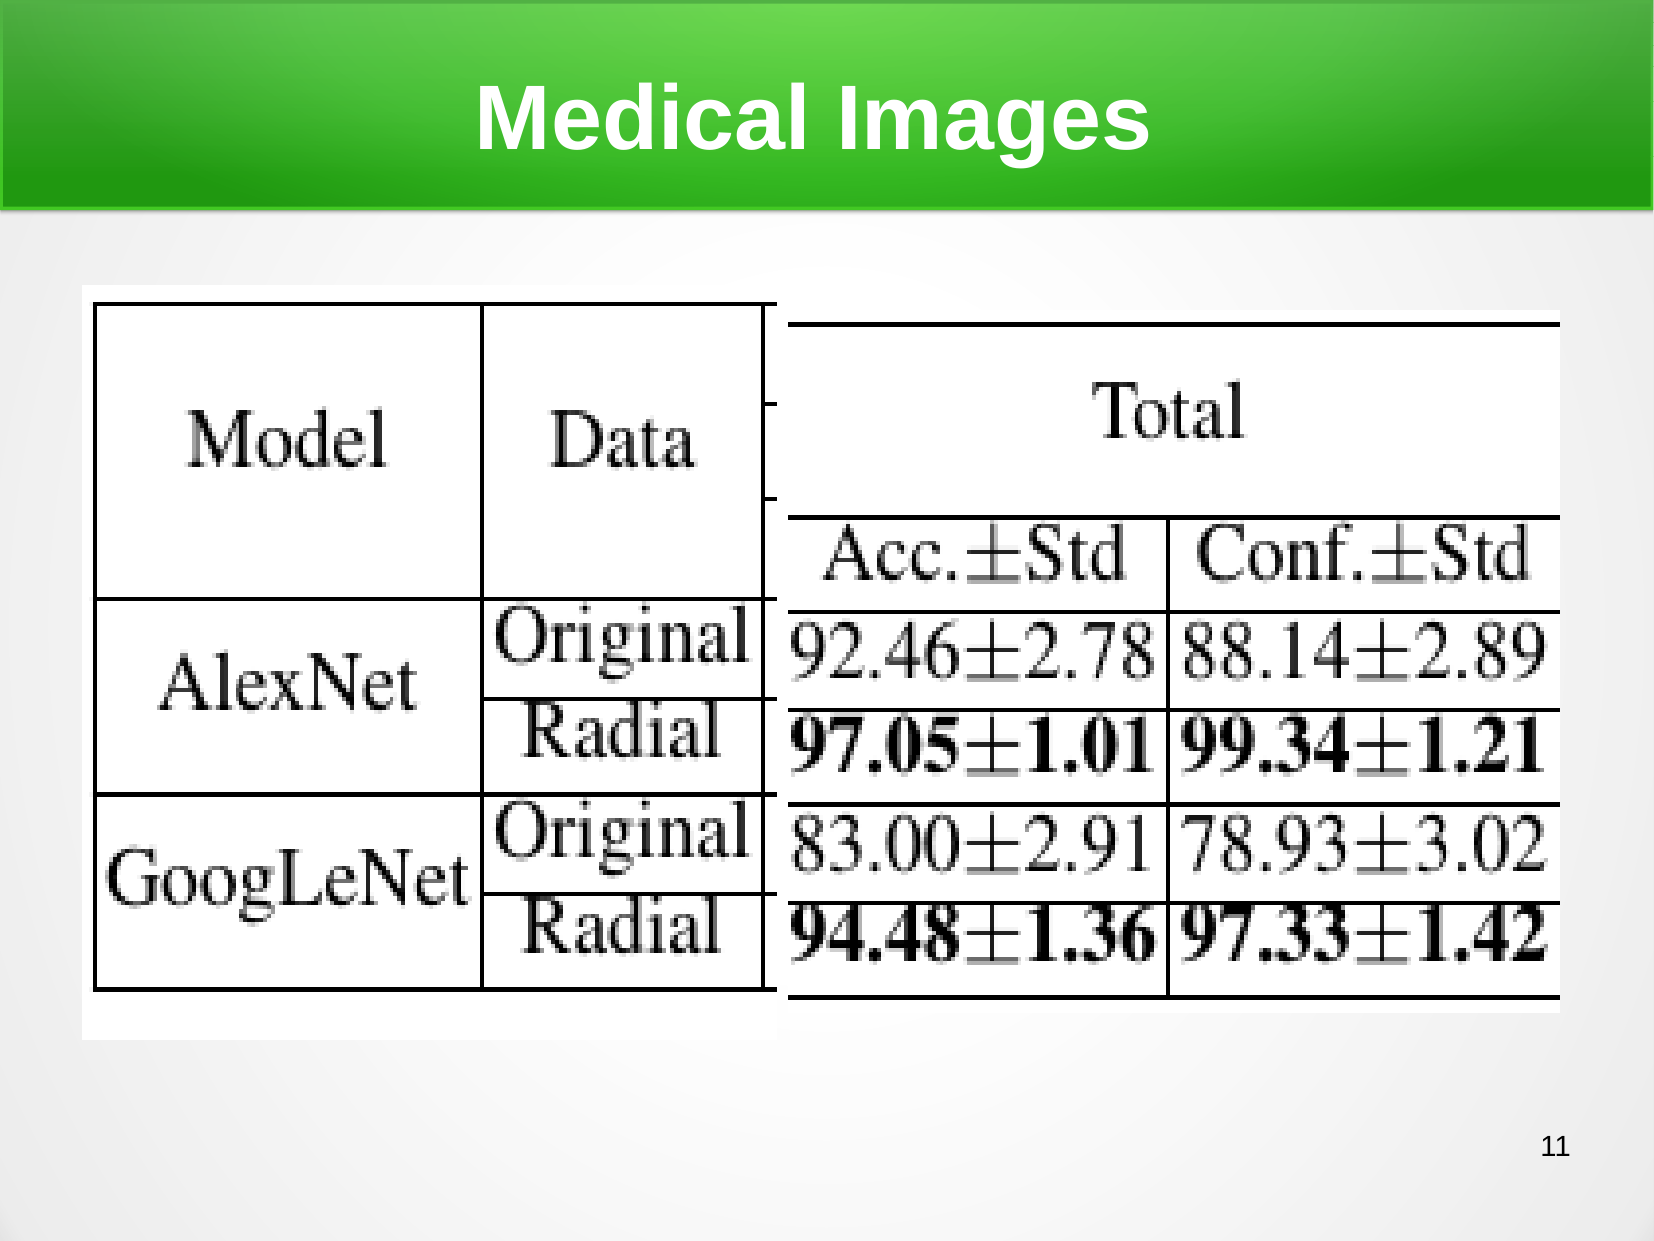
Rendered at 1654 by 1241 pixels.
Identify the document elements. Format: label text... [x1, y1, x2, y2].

picture [788, 310, 1560, 1013]
picture [82, 285, 777, 1040]
title Medical Images [82, 47, 1571, 189]
